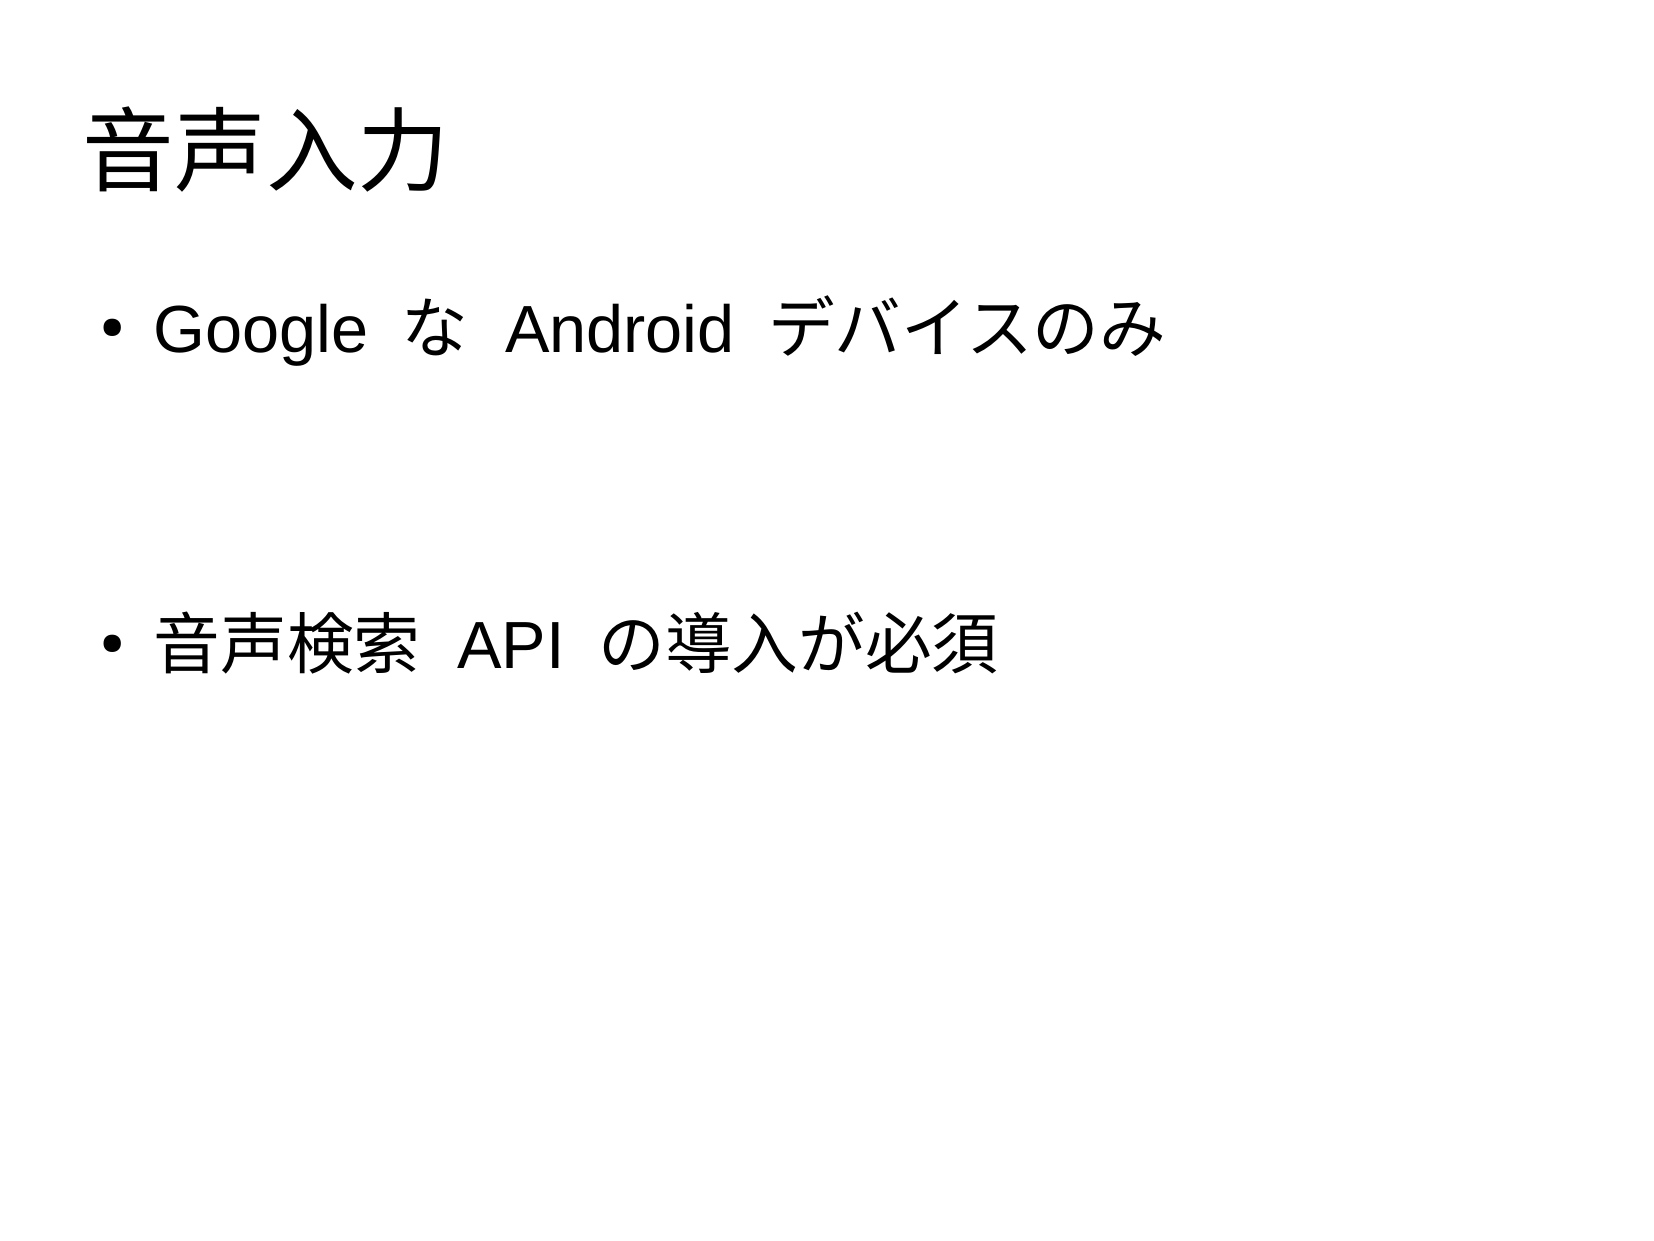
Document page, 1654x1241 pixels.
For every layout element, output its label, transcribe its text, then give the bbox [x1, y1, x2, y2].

title 音声入力 [82, 56, 1571, 250]
list Google な Android デバイスのみ 音声検索 API の導入が必須 [82, 290, 1571, 1109]
